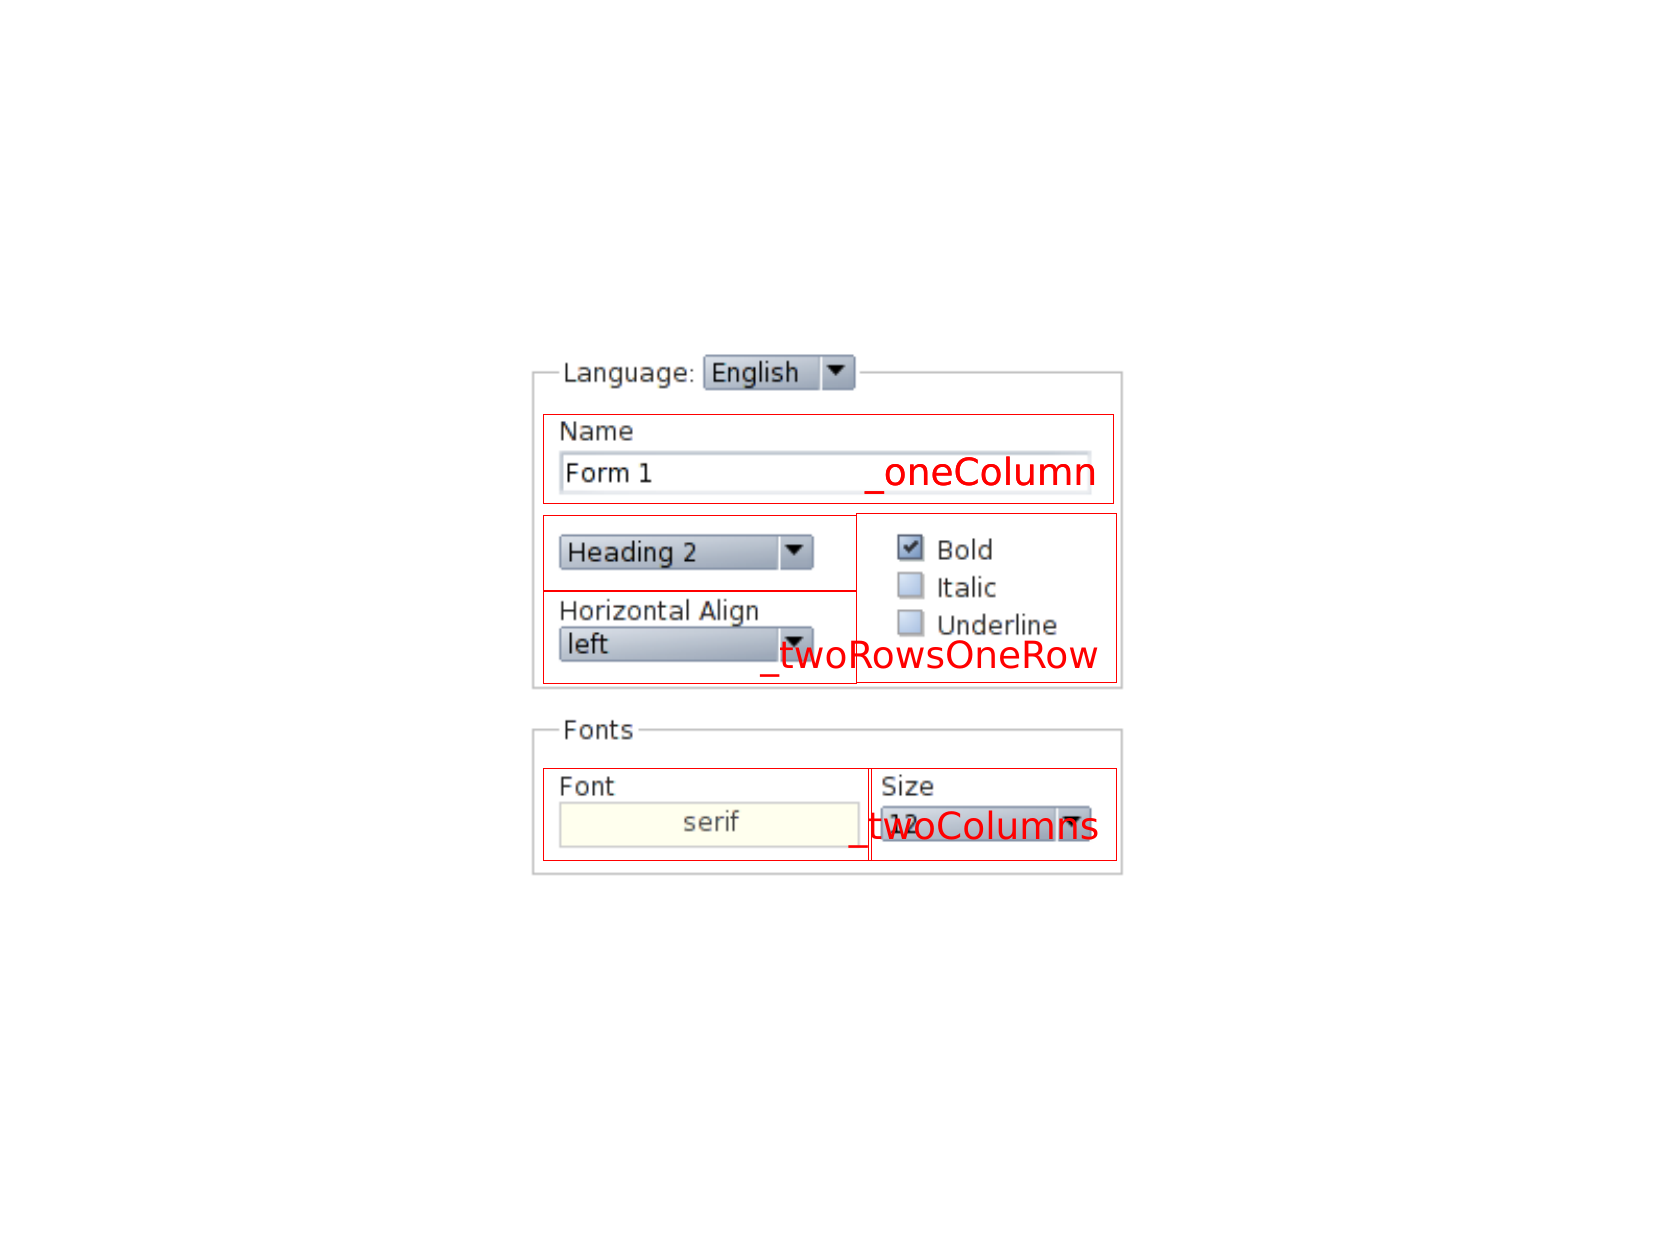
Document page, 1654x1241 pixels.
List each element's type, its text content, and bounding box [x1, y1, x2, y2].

text_box [543, 768, 1117, 861]
text_box _twoColumns [834, 797, 1377, 866]
text_box _oneColumn [850, 442, 1393, 512]
text_box [543, 513, 1117, 684]
text_box _twoRowsOneRow [745, 625, 1288, 695]
picture [518, 351, 1138, 888]
text_box [543, 414, 1114, 504]
